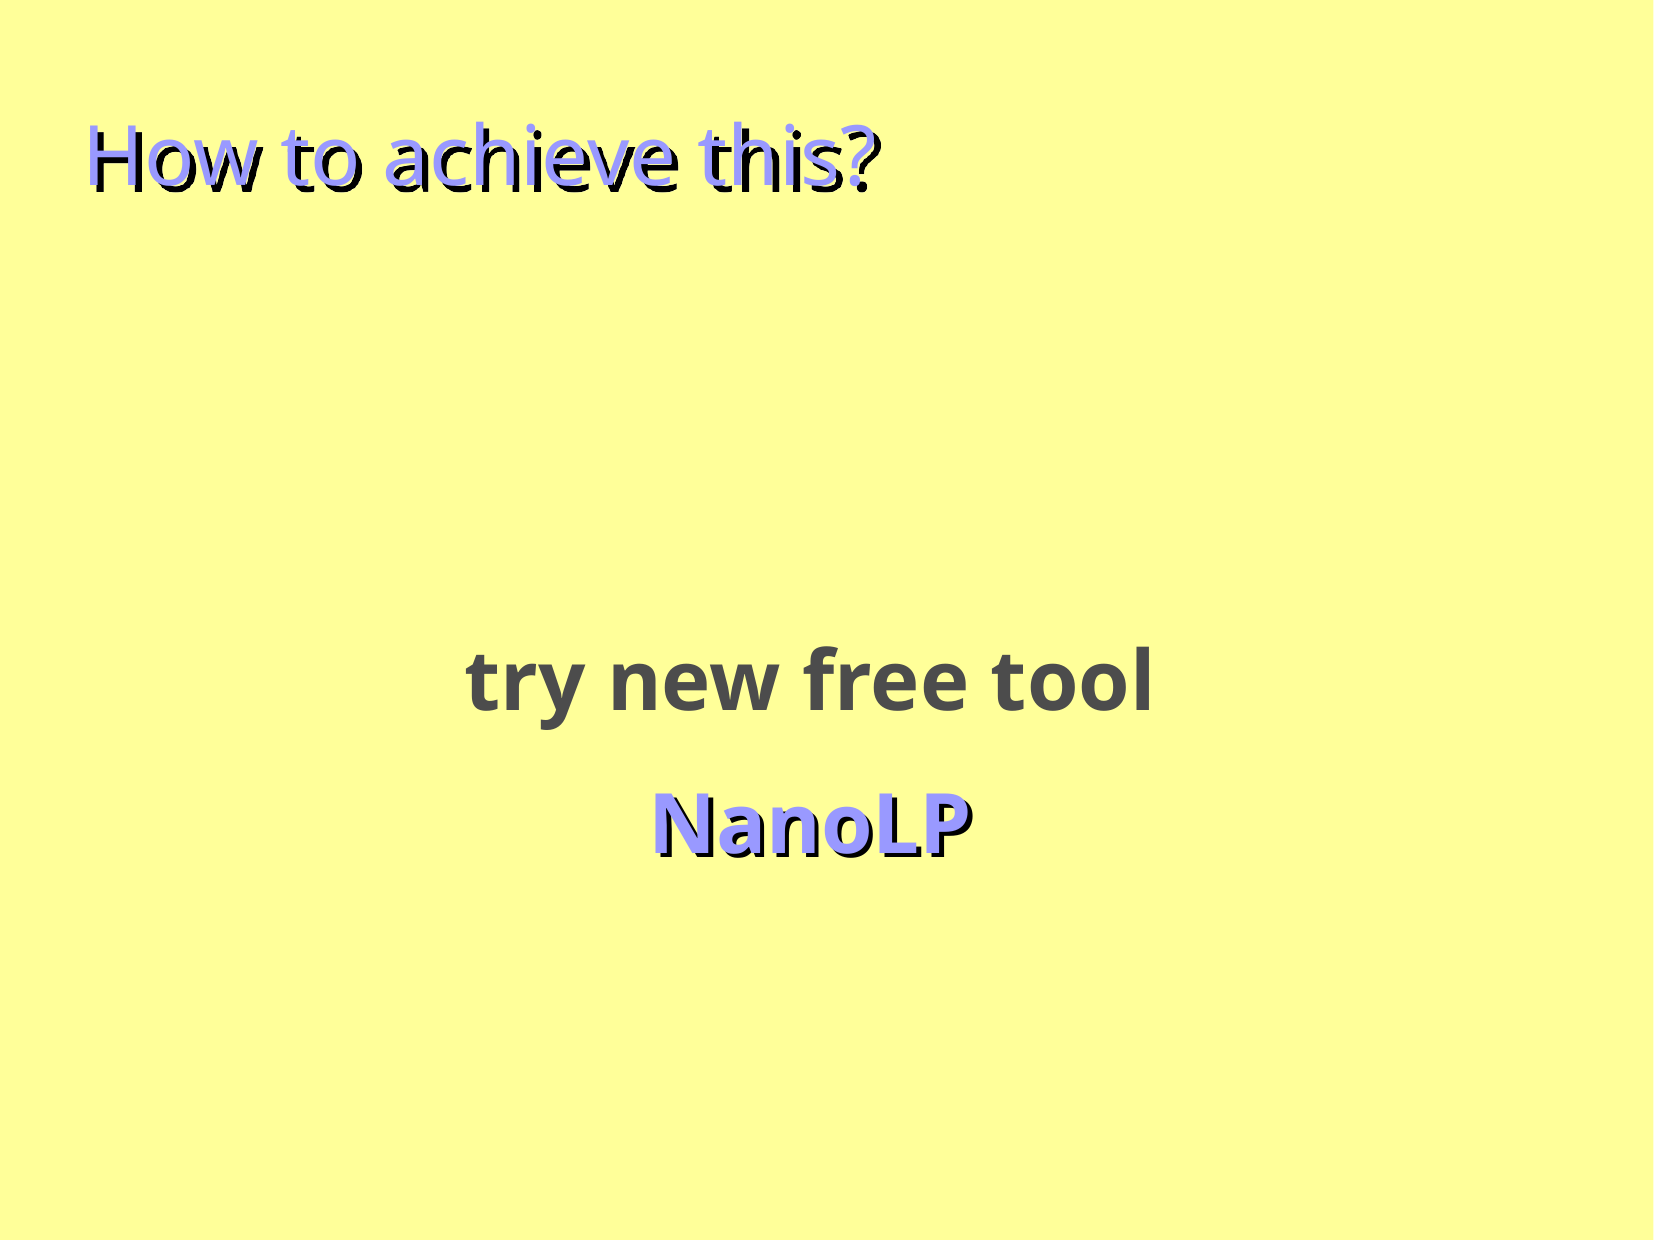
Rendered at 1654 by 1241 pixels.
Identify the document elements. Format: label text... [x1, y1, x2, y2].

list try new free tool NanoLP [82, 260, 1538, 980]
title How to achieve this? [82, 49, 1571, 257]
